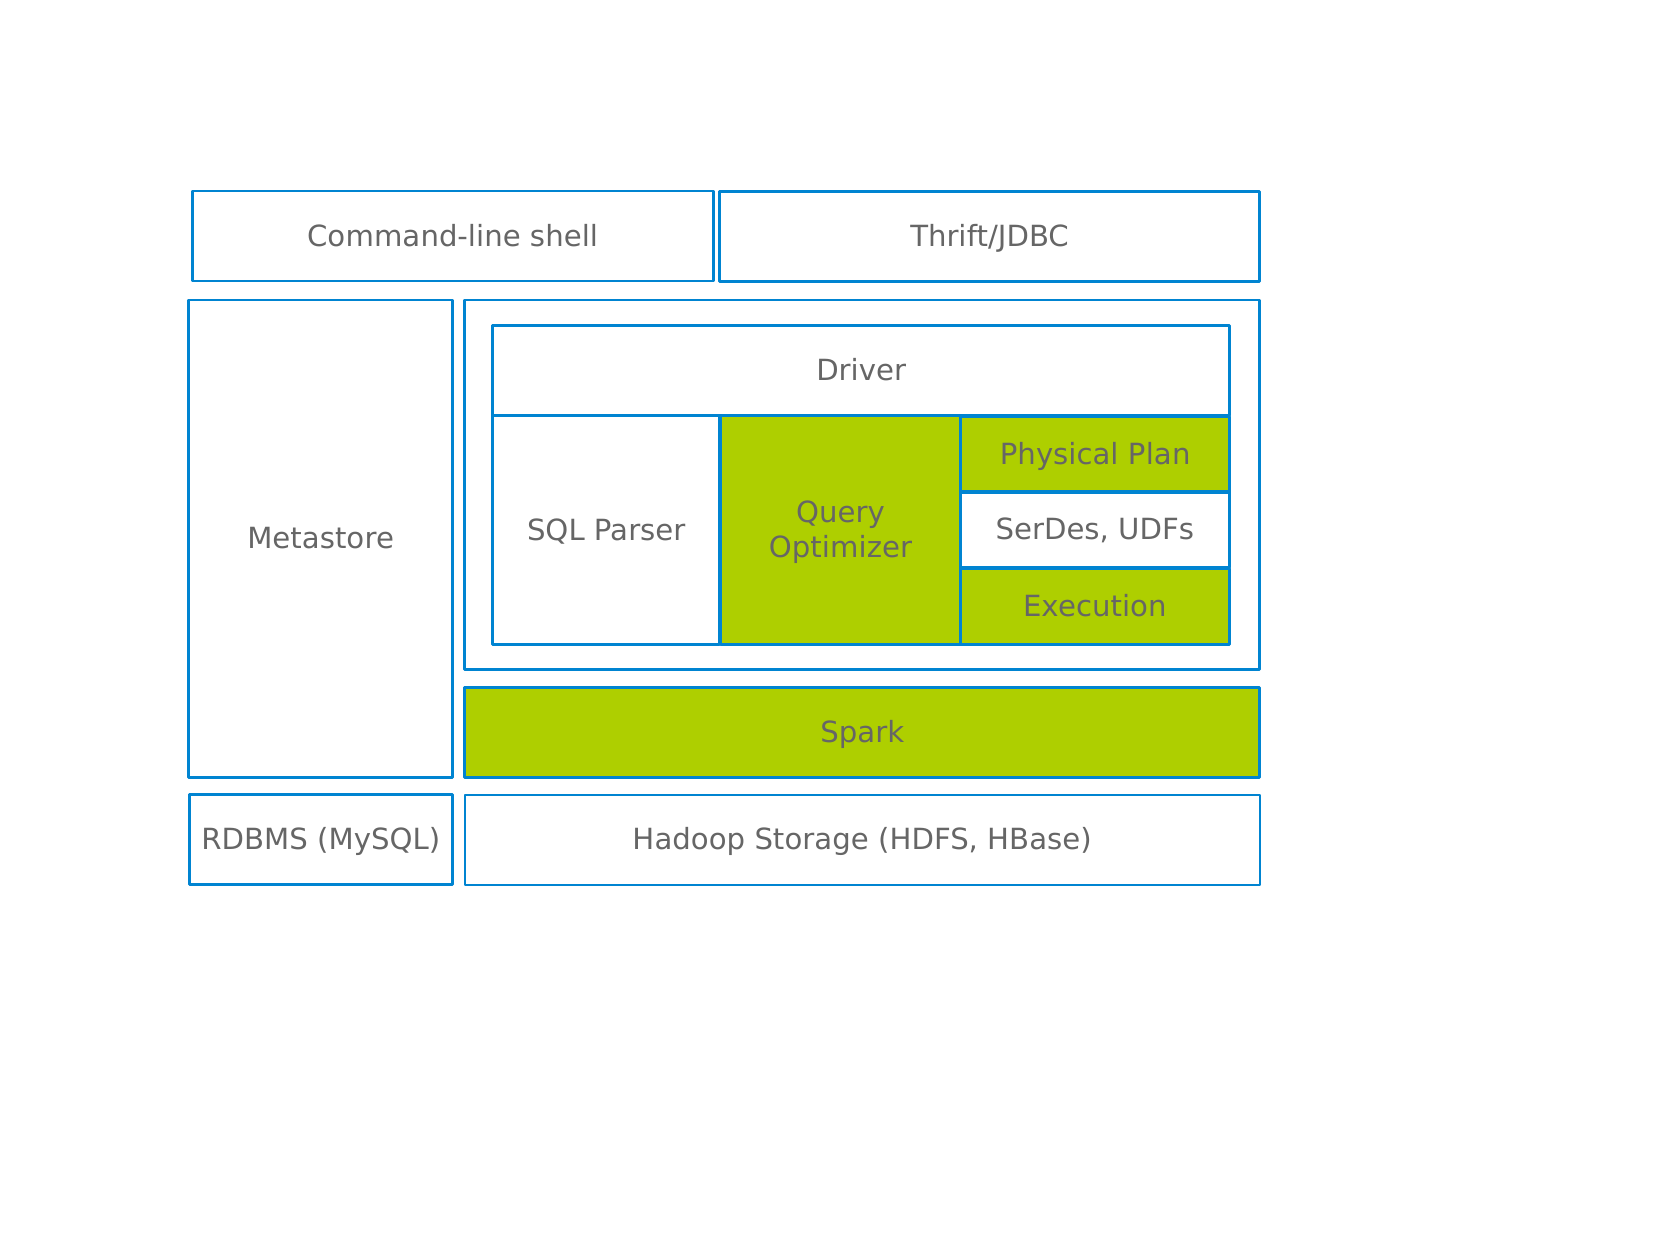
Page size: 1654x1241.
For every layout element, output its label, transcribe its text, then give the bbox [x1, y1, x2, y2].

text_box Driver [492, 325, 1230, 416]
text_box Spark [464, 687, 1260, 778]
text_box Metastore [188, 300, 453, 778]
text_box Query Optimizer [720, 415, 961, 645]
text_box Physical Plan [960, 416, 1230, 491]
text_box Hadoop Storage (HDFS, HBase) [465, 795, 1261, 886]
text_box Thrift/JDBC [719, 191, 1260, 282]
text_box SerDes, UDFs [960, 491, 1230, 568]
text_box Command-line shell [192, 190, 714, 281]
text_box Execution [960, 568, 1230, 645]
text_box SQL Parser [492, 415, 720, 645]
text_box RDBMS (MySQL) [189, 794, 453, 885]
